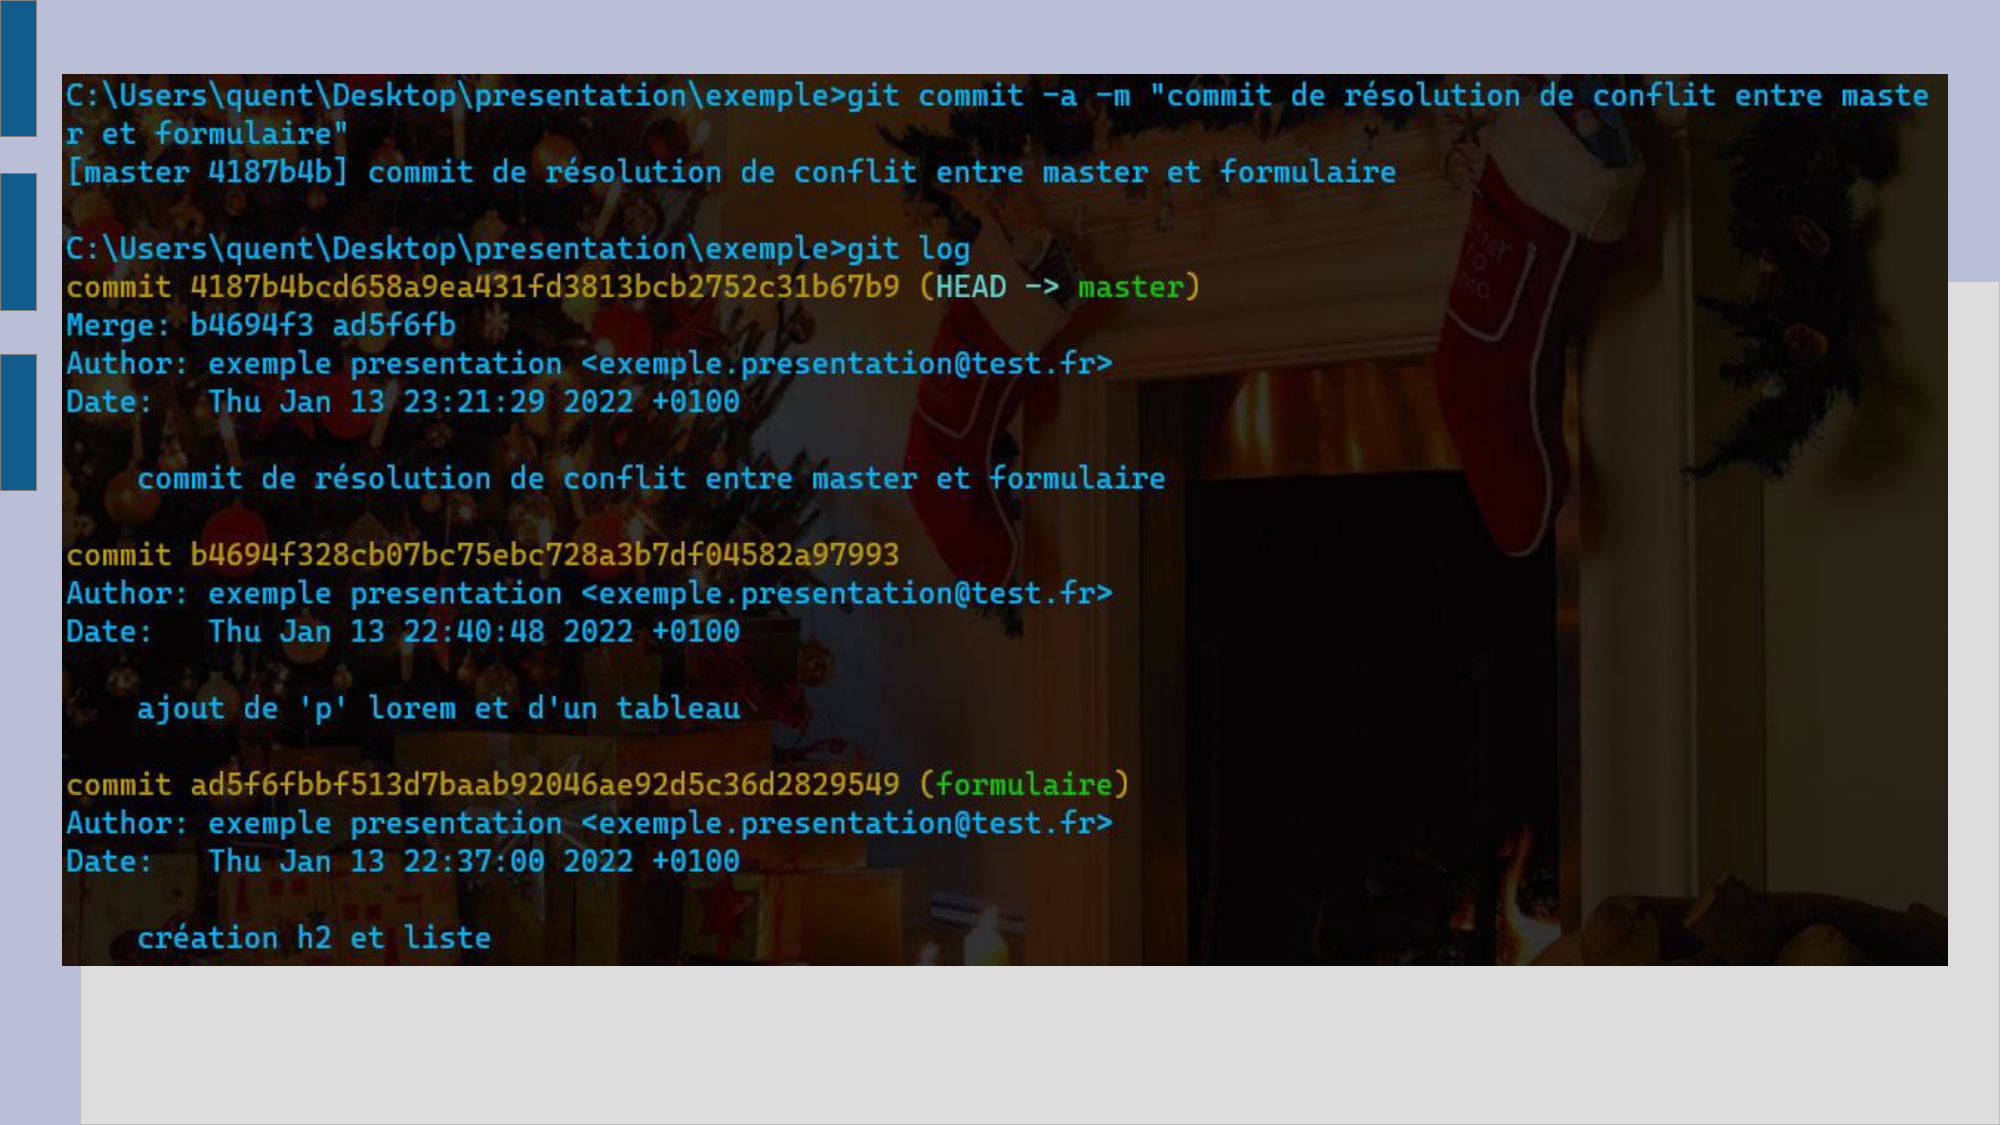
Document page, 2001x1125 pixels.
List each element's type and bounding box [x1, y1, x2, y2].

picture [62, 74, 1948, 966]
